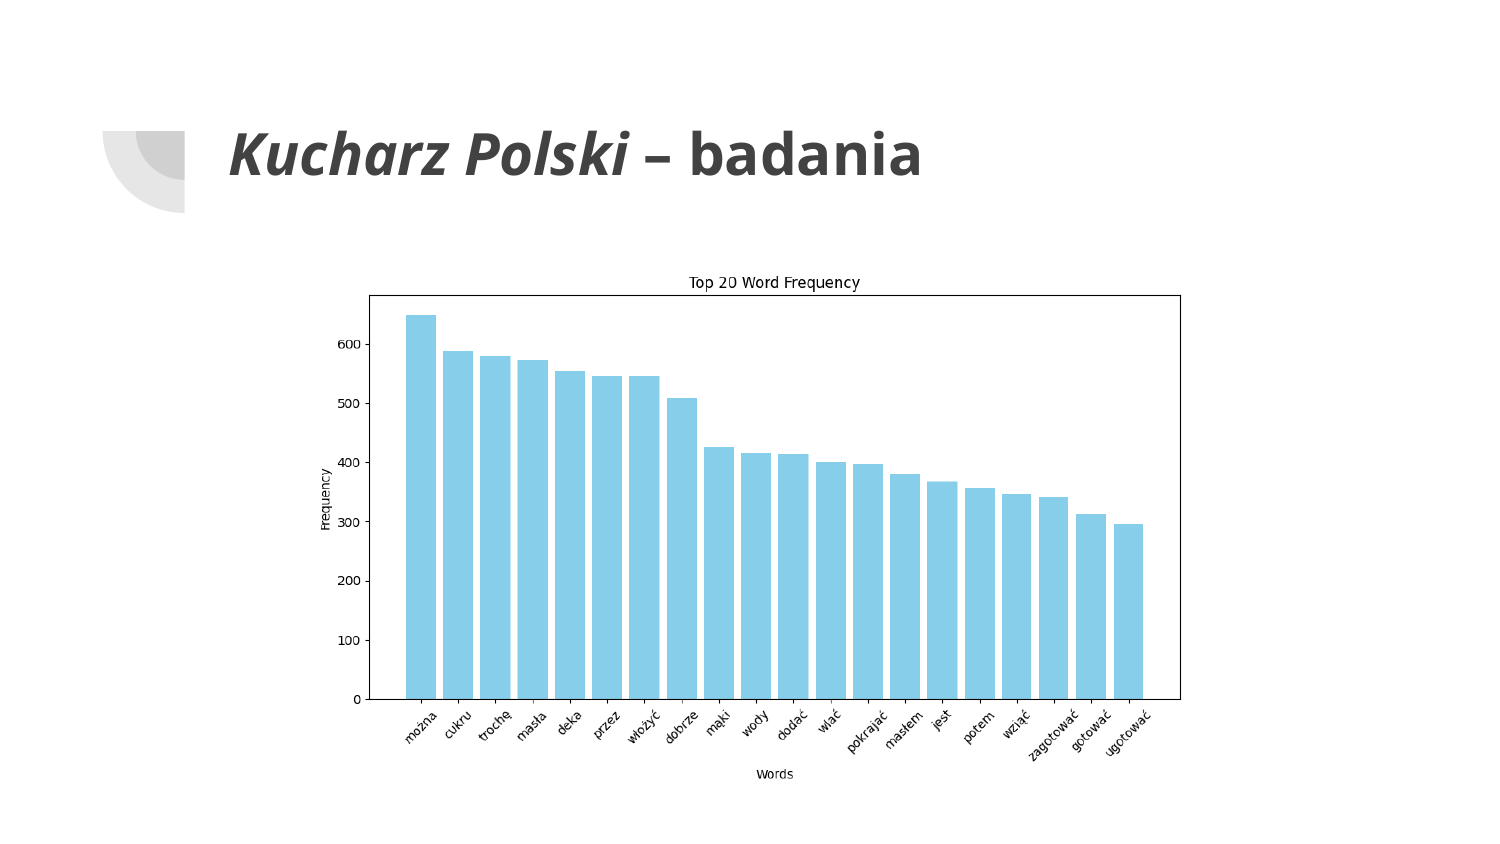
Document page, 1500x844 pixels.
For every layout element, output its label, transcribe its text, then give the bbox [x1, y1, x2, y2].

title Kucharz Polski – badania [213, 98, 1368, 263]
picture [306, 262, 1193, 794]
